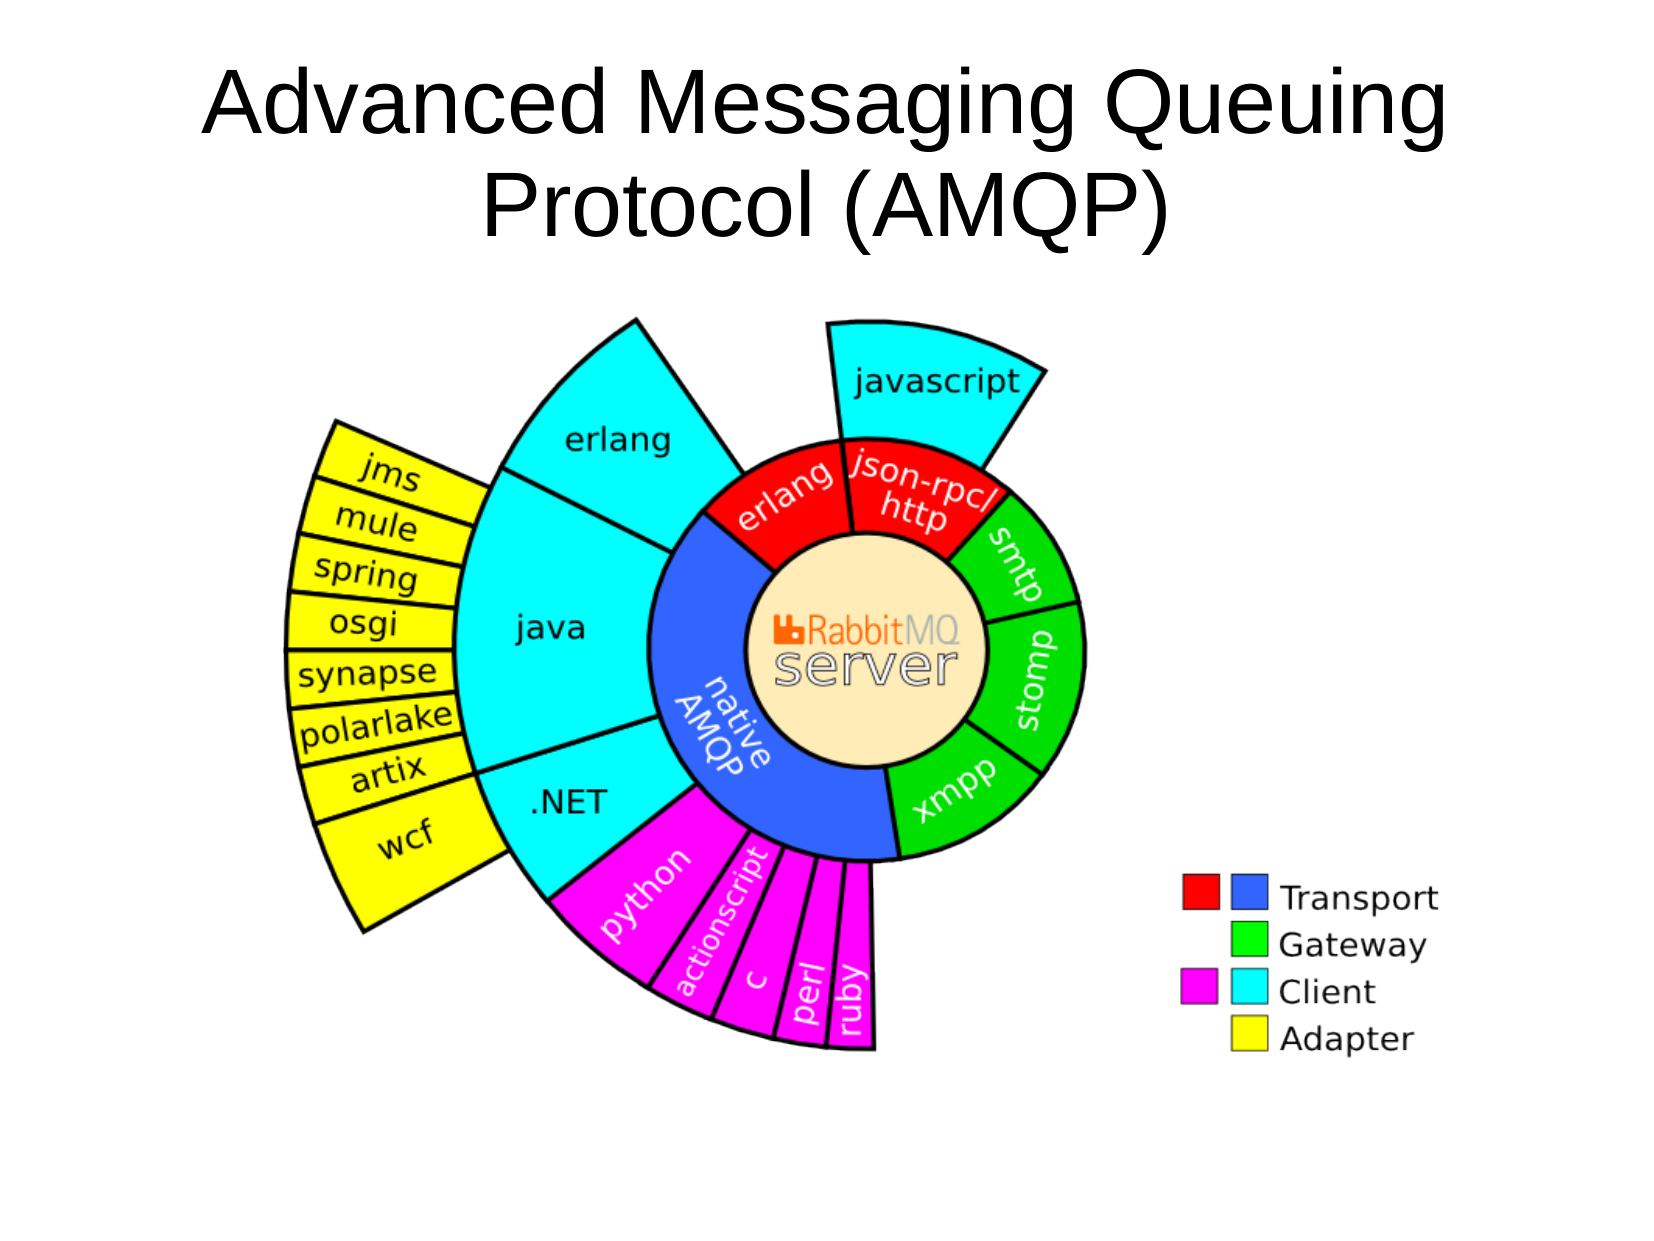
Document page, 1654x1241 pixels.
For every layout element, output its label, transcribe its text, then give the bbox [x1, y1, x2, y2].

picture [262, 299, 1501, 1201]
title Advanced Messaging Queuing Protocol (AMQP) [82, 50, 1571, 256]
